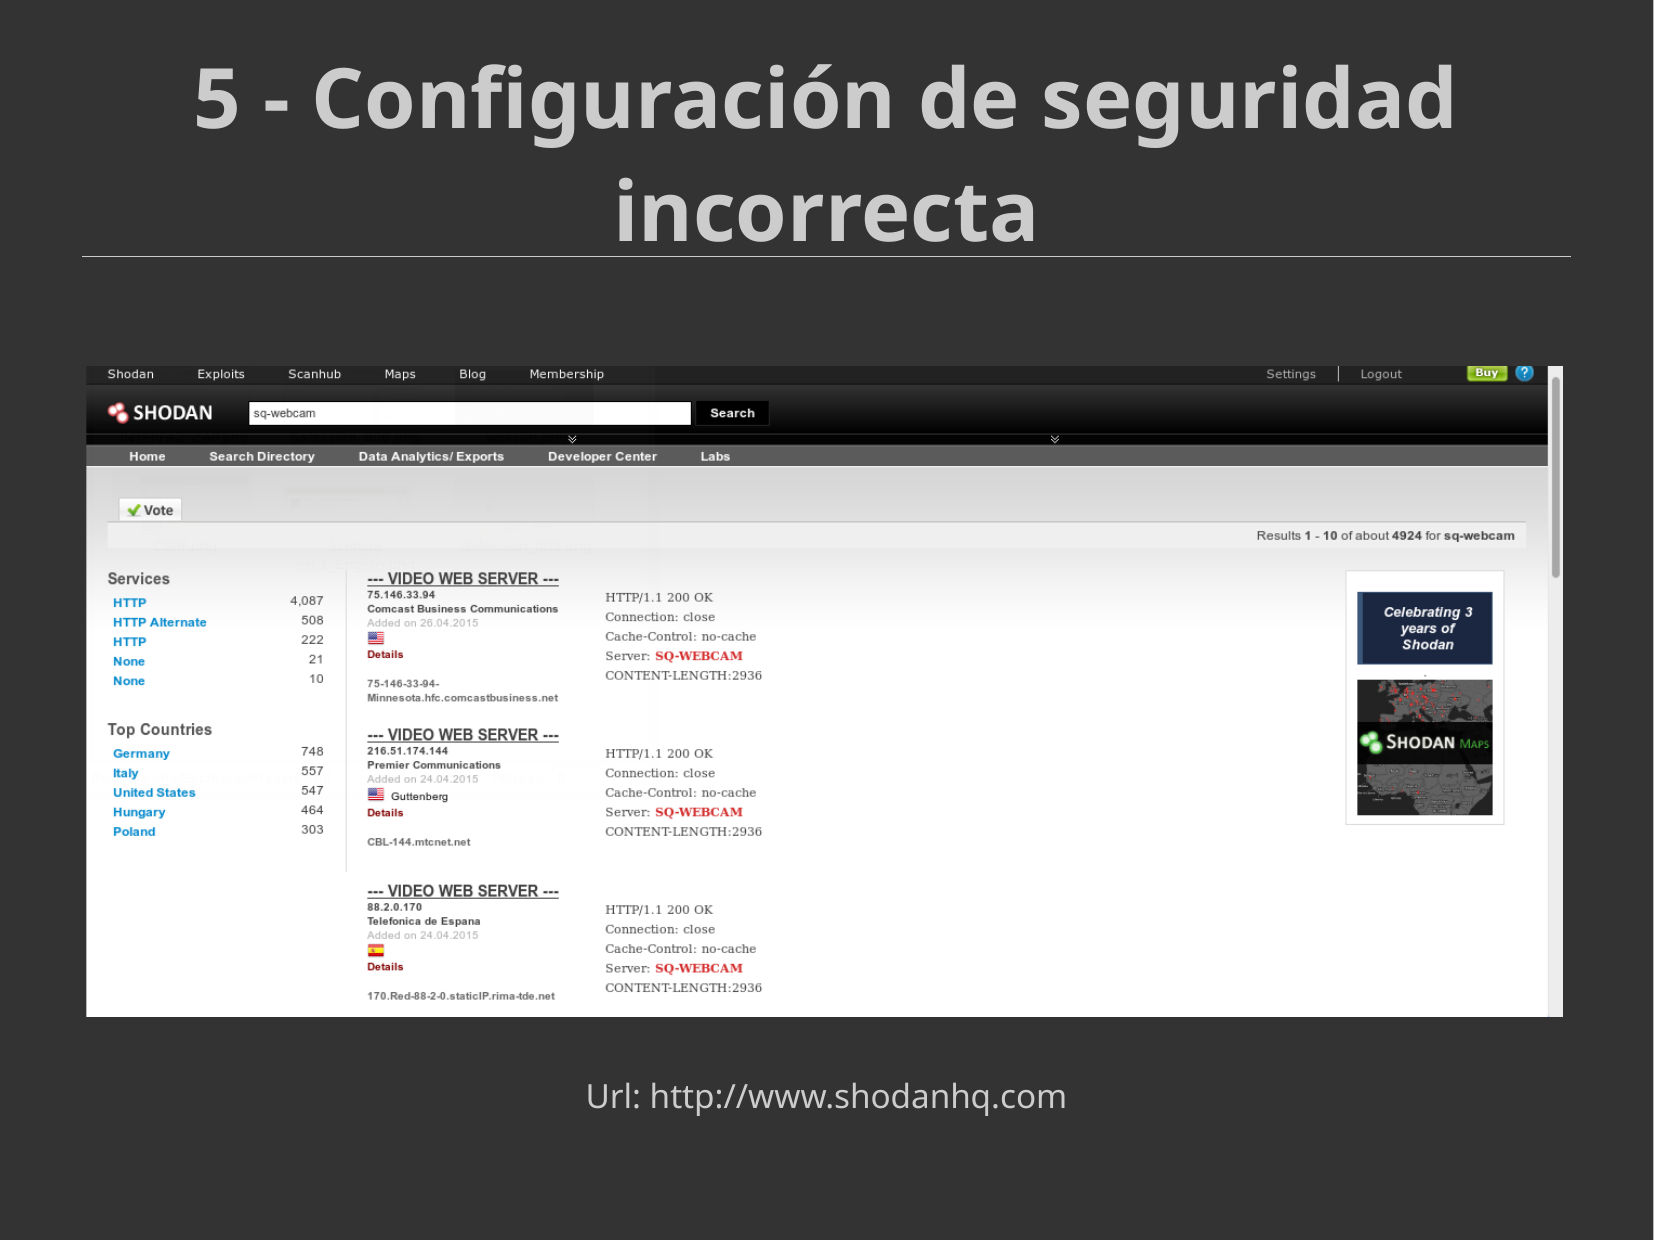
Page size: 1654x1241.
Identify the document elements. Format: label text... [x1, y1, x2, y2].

picture [86, 366, 1563, 1017]
subtitle Url: http://www.shodanhq.com [82, 1068, 1571, 1122]
title 5 - Configuración de seguridad incorrecta [82, 49, 1571, 257]
